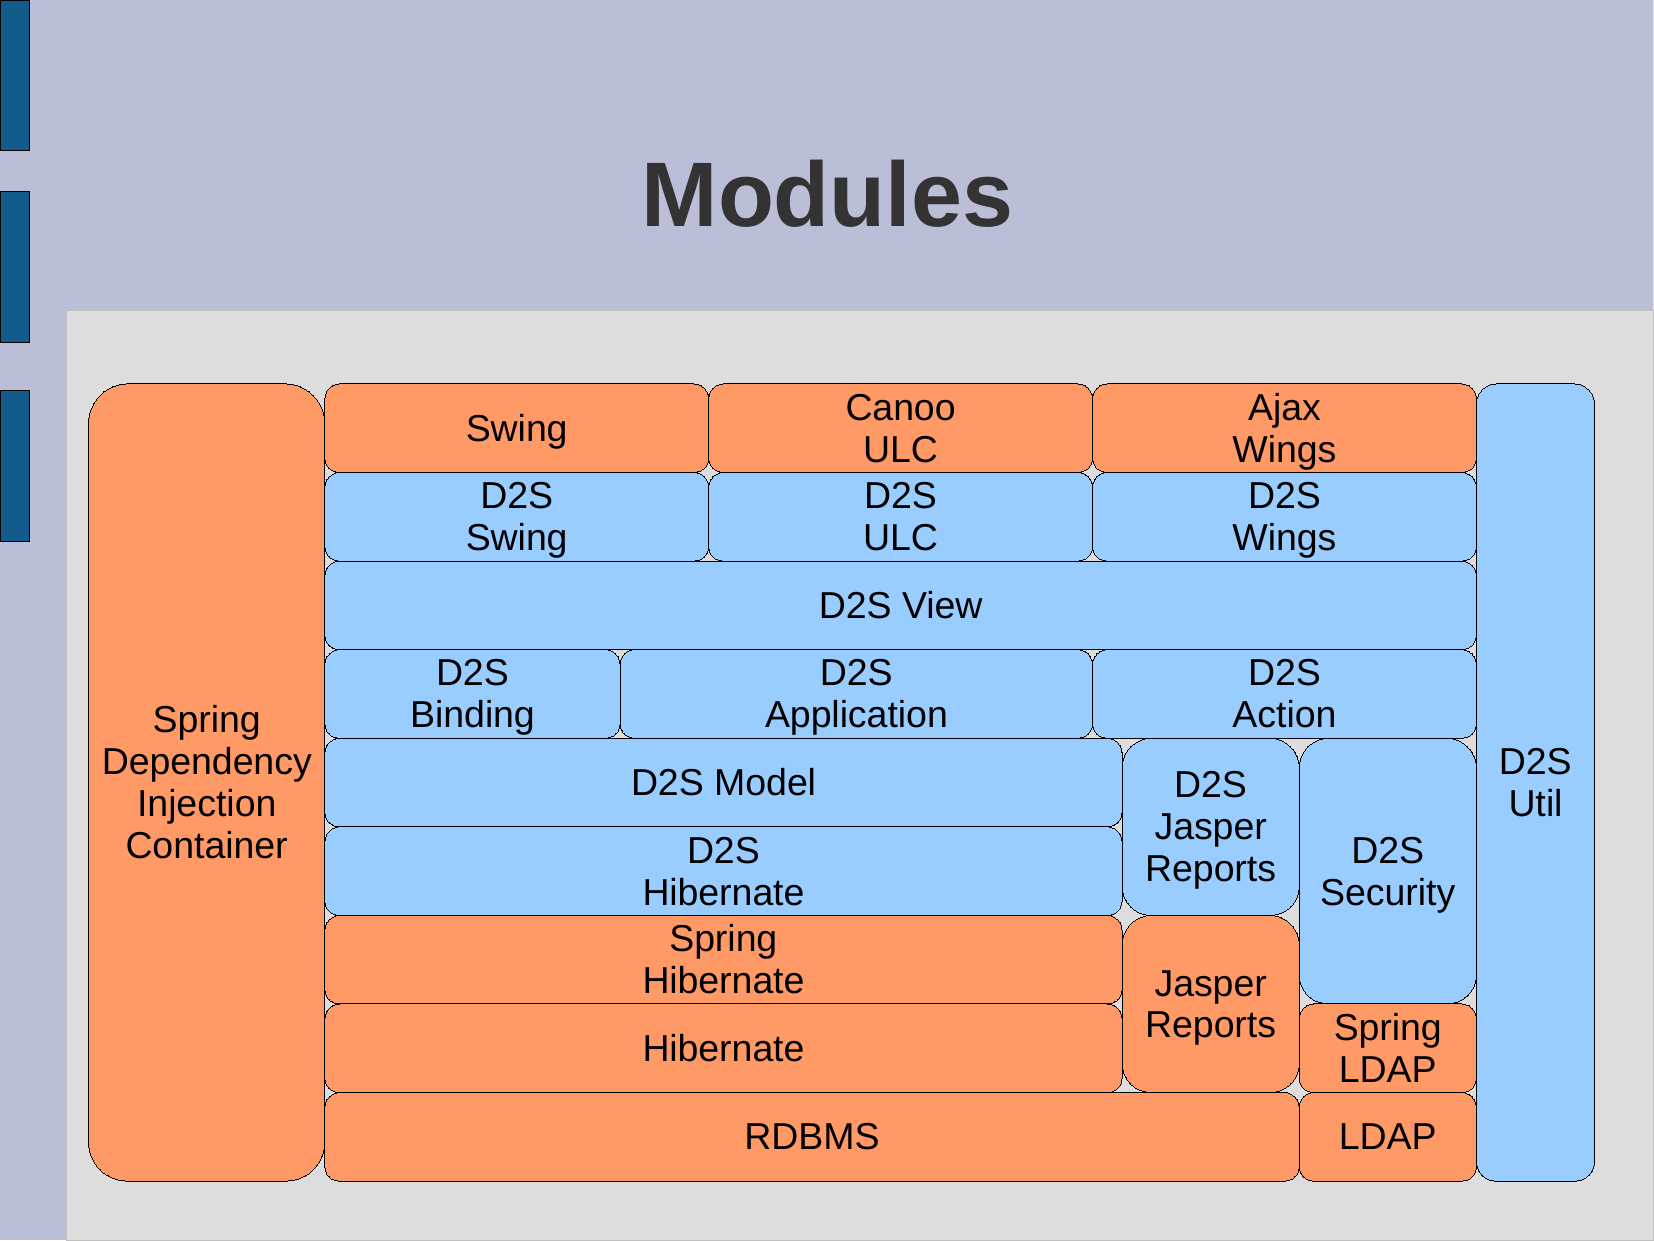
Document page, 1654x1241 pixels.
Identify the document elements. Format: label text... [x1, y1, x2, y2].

text_box D2S Swing [324, 472, 709, 562]
text_box D2S Security [1299, 738, 1476, 1003]
title Modules [121, 91, 1534, 299]
text_box D2S Application [620, 650, 1093, 738]
text_box Jasper Reports [1122, 915, 1300, 1092]
text_box Ajax Wings [1092, 383, 1477, 472]
text_box Swing [324, 383, 709, 472]
text_box D2S View [324, 561, 1476, 650]
text_box D2S Util [1476, 383, 1595, 1182]
text_box Spring Dependency Injection Container [88, 383, 325, 1182]
text_box D2S Jasper Reports [1122, 738, 1299, 915]
text_box D2S ULC [709, 472, 1093, 562]
text_box D2S Action [1093, 650, 1476, 739]
text_box D2S Model [324, 738, 1123, 827]
text_box Hibernate [324, 1004, 1123, 1093]
text_box LDAP [1299, 1093, 1477, 1182]
text_box D2S Hibernate [324, 826, 1123, 916]
text_box Spring Hibernate [324, 915, 1123, 1004]
text_box Spring LDAP [1299, 1003, 1476, 1093]
text_box D2S Binding [324, 650, 621, 739]
text_box Canoo ULC [708, 383, 1093, 472]
text_box RDBMS [324, 1092, 1300, 1182]
text_box D2S Wings [1093, 472, 1476, 562]
